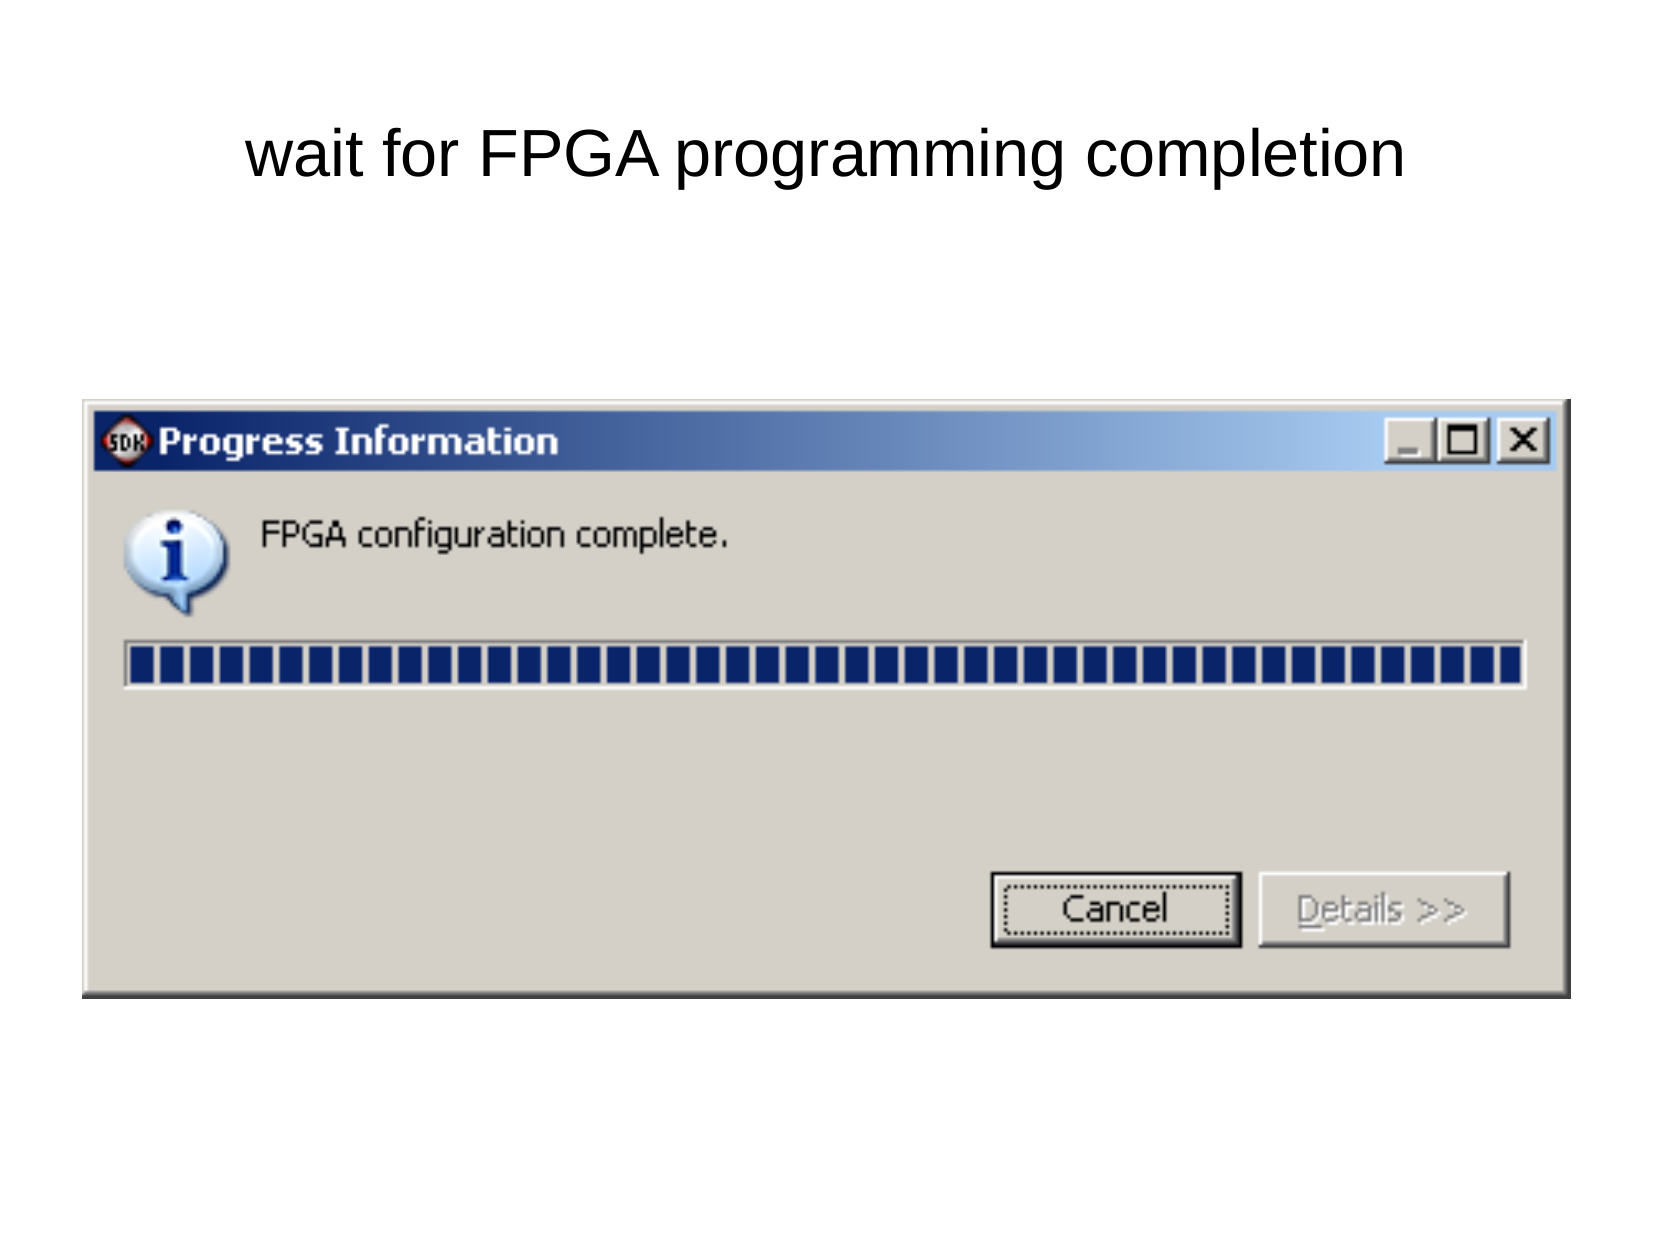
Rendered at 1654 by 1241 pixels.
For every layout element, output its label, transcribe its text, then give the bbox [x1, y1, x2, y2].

picture [82, 399, 1571, 999]
title wait for FPGA programming completion [82, 49, 1571, 257]
